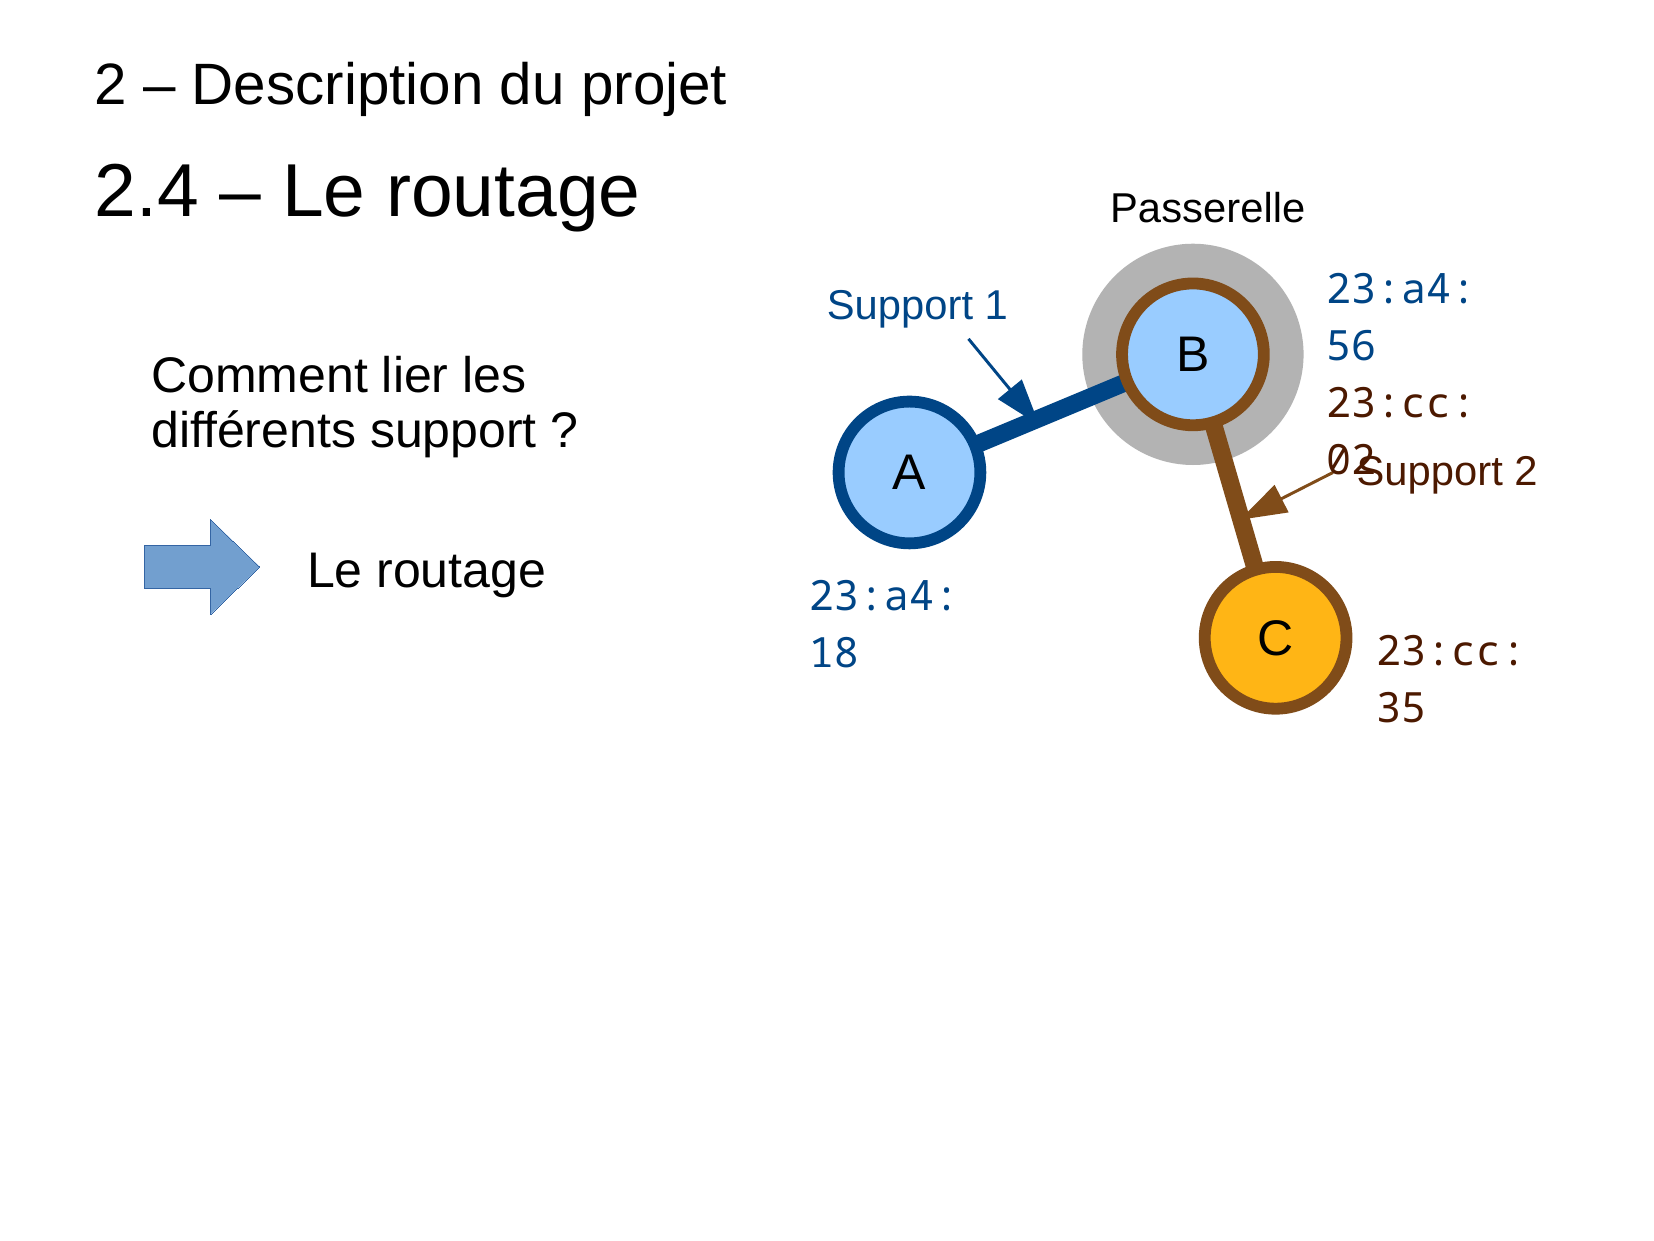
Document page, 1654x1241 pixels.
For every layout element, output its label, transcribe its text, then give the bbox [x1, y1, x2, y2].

text_box 23:cc:35 [1358, 609, 1562, 674]
text_box A [838, 401, 981, 544]
text_box 23:a4:18 [791, 555, 995, 619]
text_box Le routage [283, 525, 570, 615]
text_box Support 1 [803, 265, 1032, 345]
text_box Comment lier les différents support ? [127, 330, 603, 475]
title 2.4 – Le routage [94, 145, 1583, 237]
text_box Support 2 [1333, 431, 1562, 511]
text_box C [1204, 566, 1347, 709]
text_box [1082, 248, 1304, 458]
text_box [1095, 391, 1215, 466]
text_box Passerelle [1086, 168, 1330, 248]
text_box 23:a4:56 23:cc:02 [1308, 248, 1512, 354]
text_box Support 2 [1335, 453, 1345, 471]
text_box [144, 519, 260, 615]
text_box B [1122, 283, 1264, 426]
title 2 – Description du projet [94, 38, 1583, 131]
